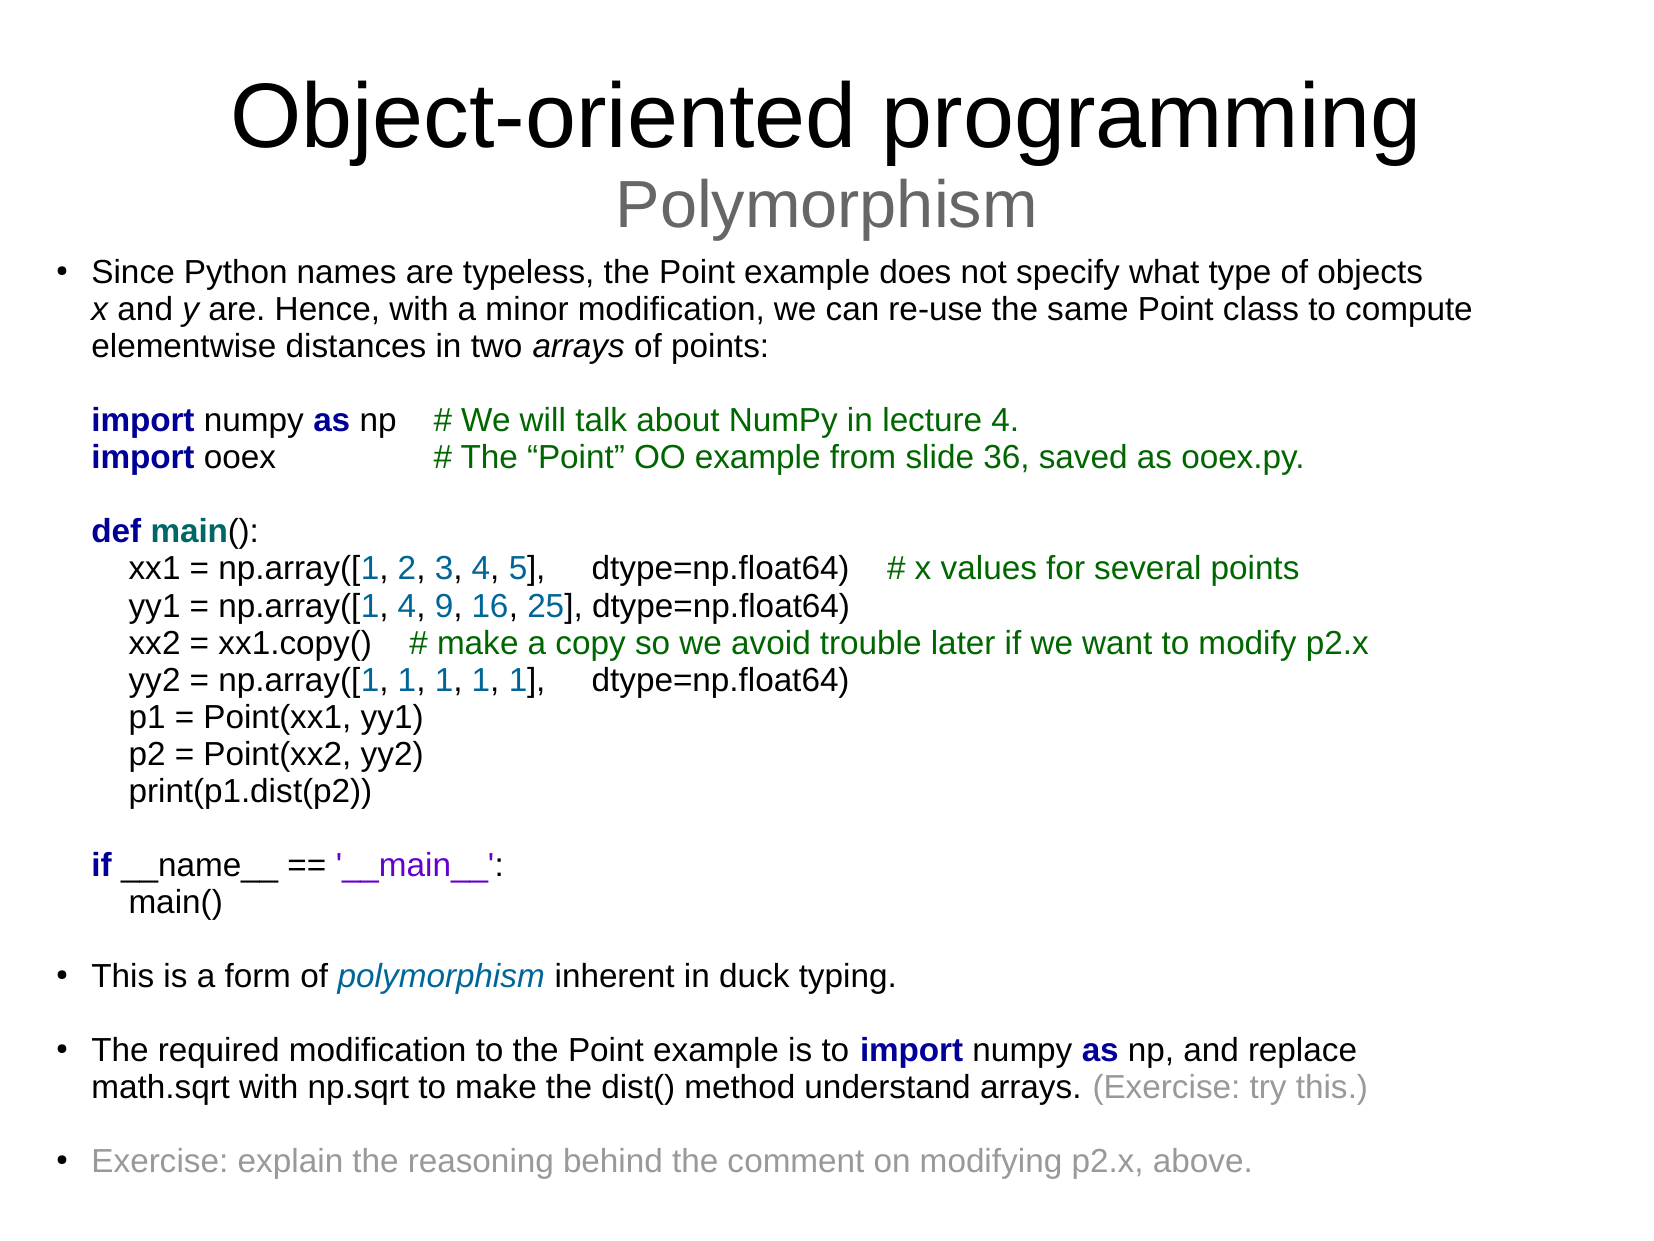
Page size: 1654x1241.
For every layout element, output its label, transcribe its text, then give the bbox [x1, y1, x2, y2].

title Object-oriented programming Polymorphism [82, 49, 1571, 257]
text_box Since Python names are typeless, the Point example does not specify what type of objects x and y are. Hence, with a minor modification, we can re-use the same Point class to compute elementwise distances in two arrays of points: import numpy as np # We will talk about NumPy in lecture 4. import ooex # The “Point” OO example from slide 36, saved as ooex.py. def main(): xx1 = np.array([1, 2, 3, 4, 5], dtype=np.float64) # x values for several points yy1 = np.array([1, 4, 9, 16, 25], dtype=np.float64) xx2 = xx1.copy() # make a copy so we avoid trouble later if we want to modify p2.x yy2 = np.array([1, 1, 1, 1, 1], dtype=np.float64) p1 = Point(xx1, yy1) p2 = Point(xx2, yy2) print(p1.dist(p2)) if __name__ == '__main__': main() This is a form of polymorphism inherent in duck typing. The required modification to the Point example is to import numpy as np, and replace math.sqrt with np.sqrt to make the dist() method understand arrays. (Exercise: try this.) Exercise: explain the reasoning behind the comment on modifying p2.x, above. [41, 246, 1519, 1199]
